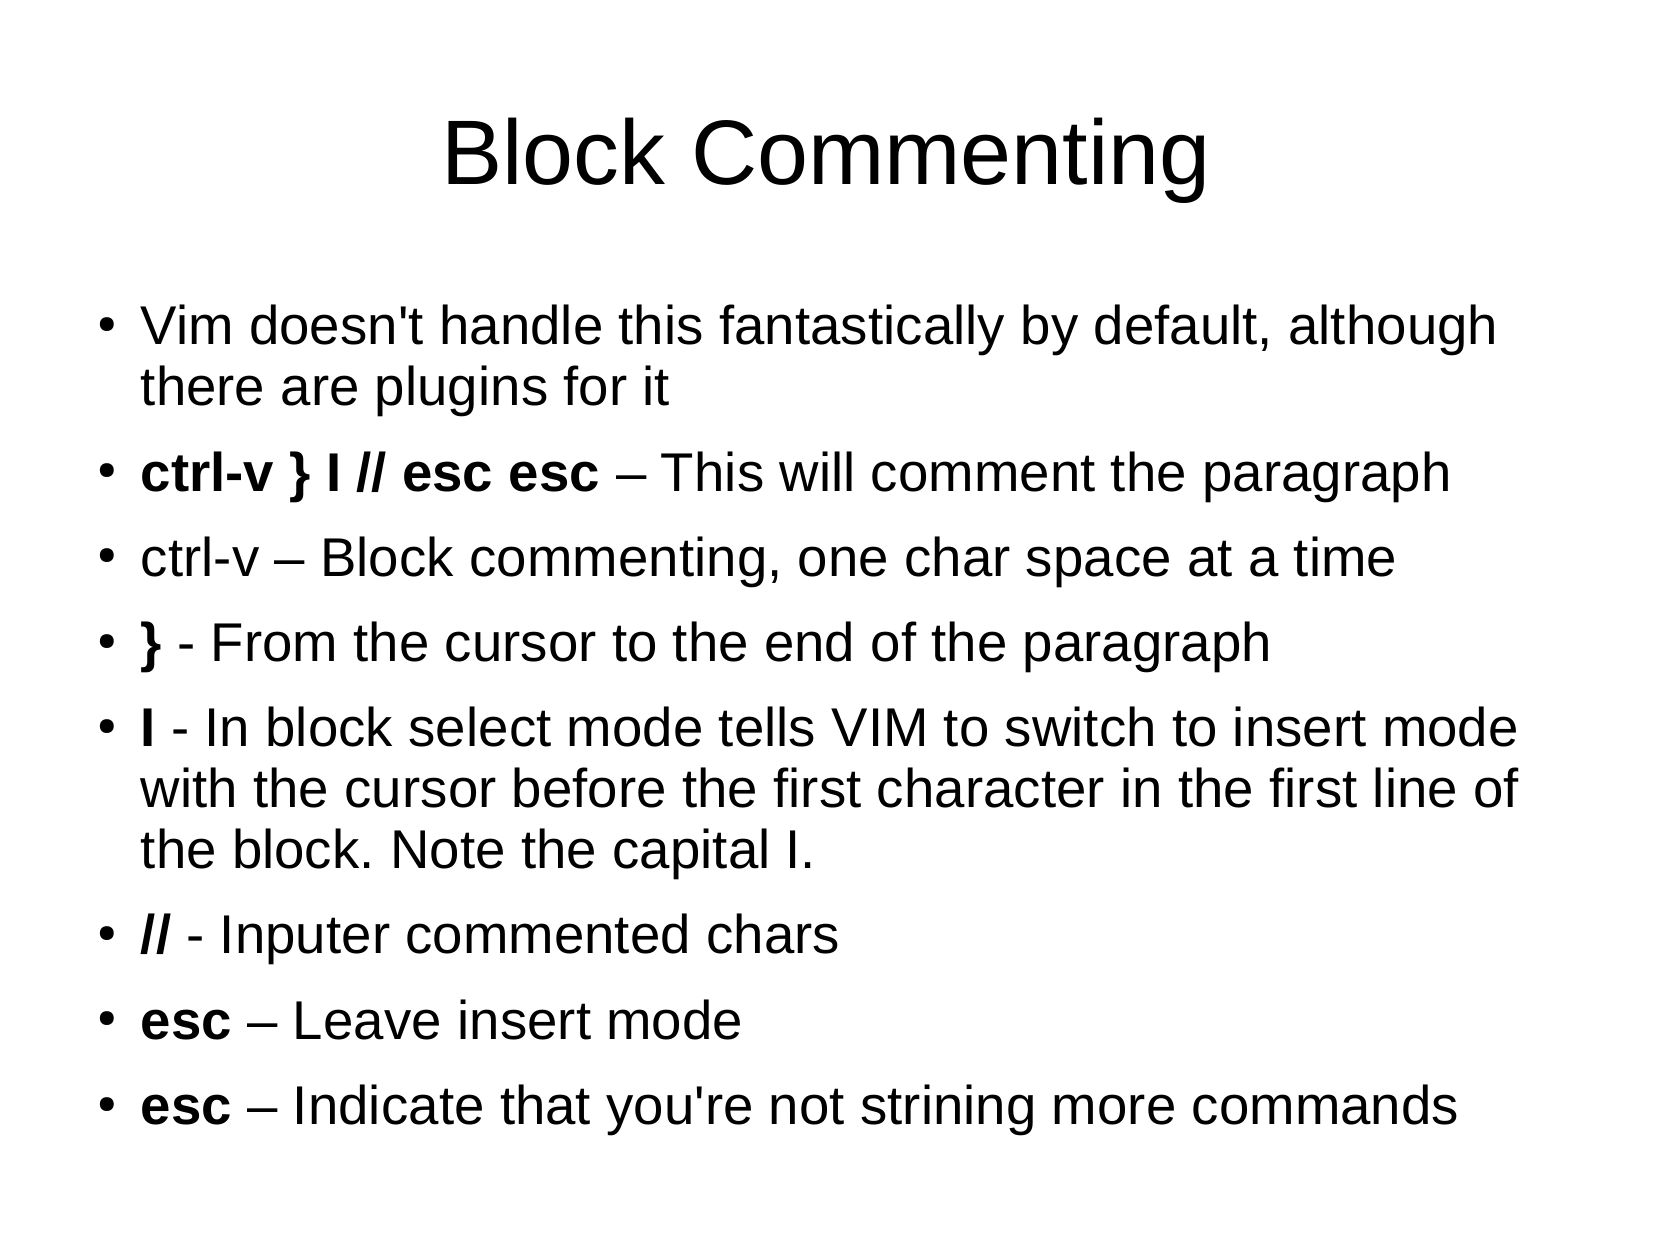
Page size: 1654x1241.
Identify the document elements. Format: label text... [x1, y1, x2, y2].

list Vim doesn't handle this fantastically by default, although there are plugins for it ctrl-v } I // esc esc – This will comment the paragraph ctrl-v – Block commenting, one char space at a time } - From the cursor to the end of the paragraph I - In block select mode tells VIM to switch to insert mode with the cursor before the first character in the first line of the block. Note the capital I. // - Inputer commented chars esc – Leave insert mode esc – Indicate that you're not strining more commands [82, 295, 1538, 1151]
title Block Commenting [82, 49, 1571, 257]
